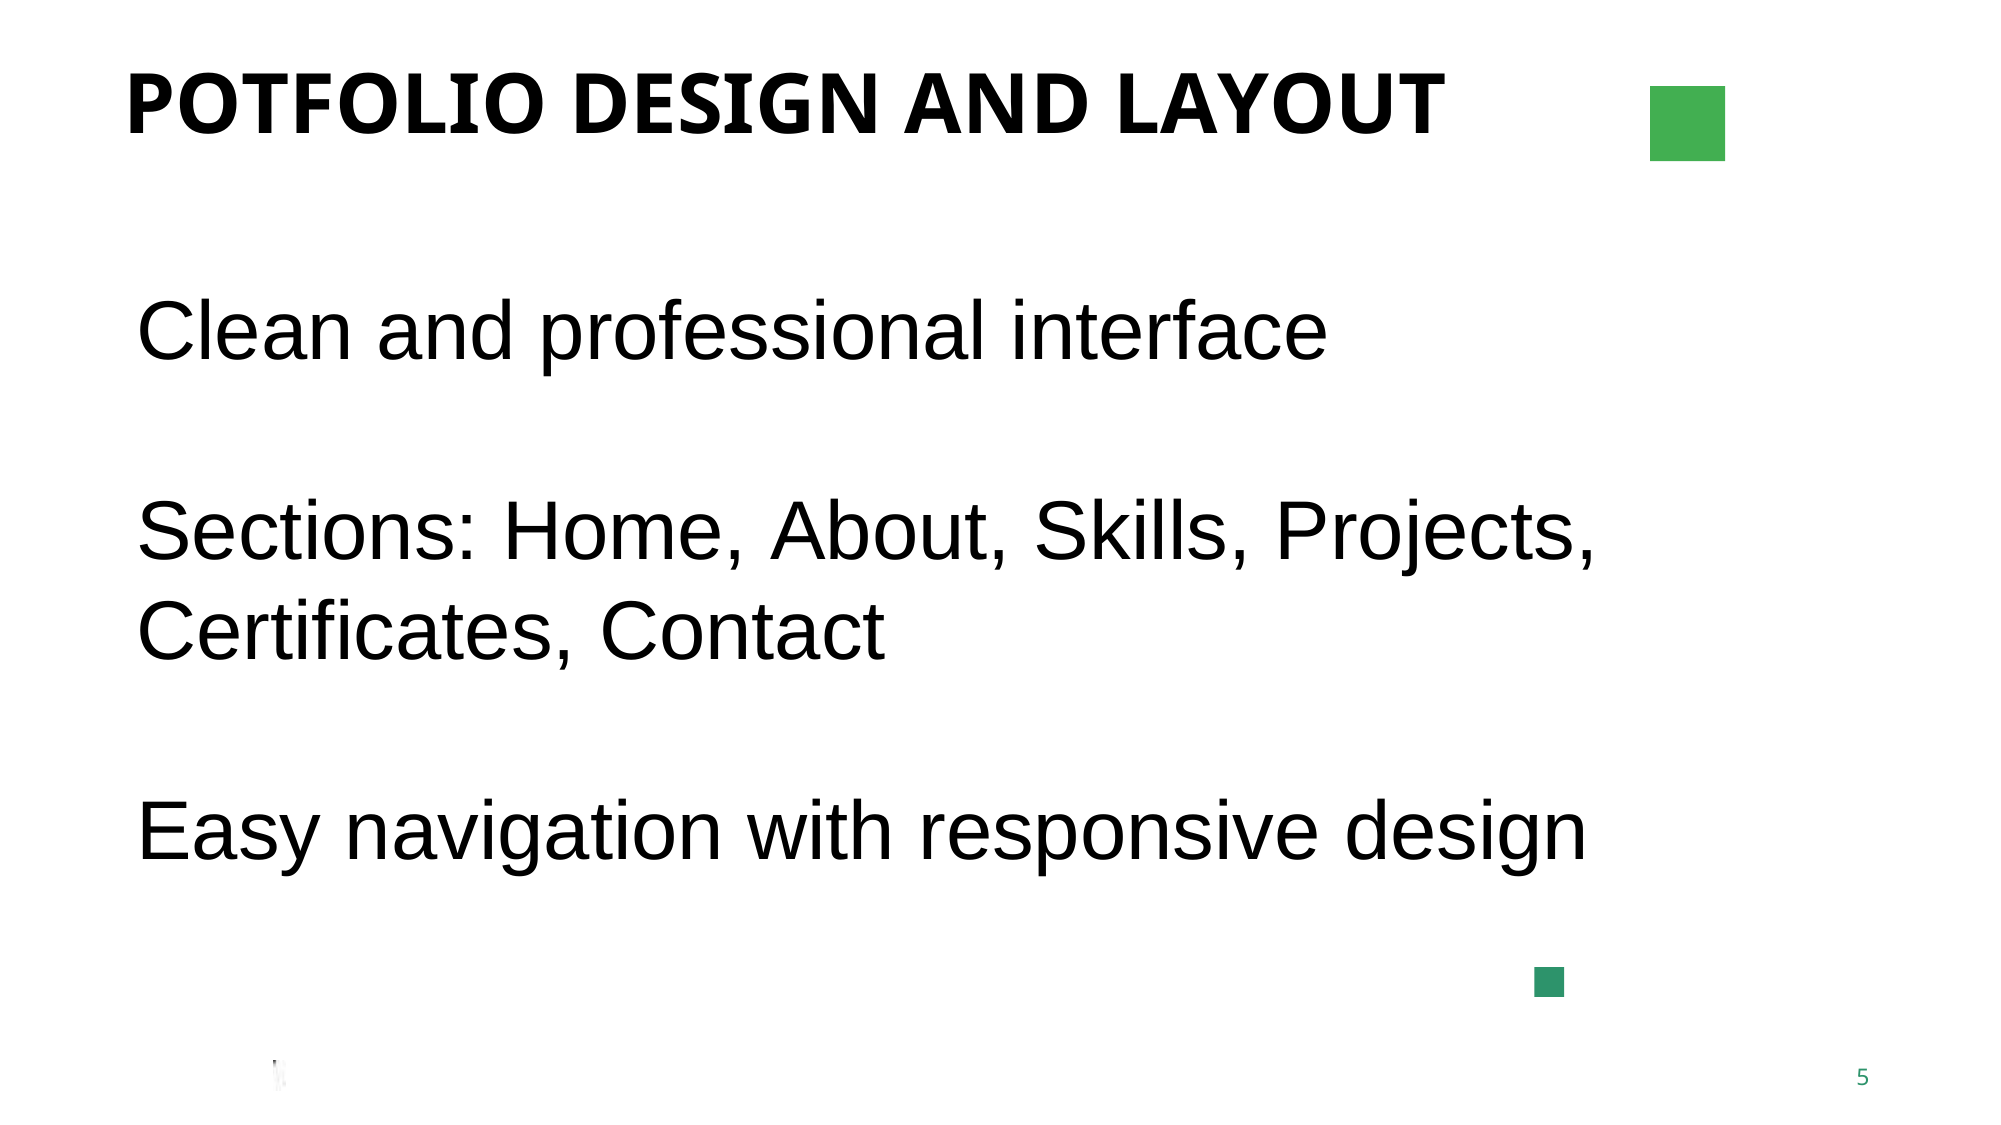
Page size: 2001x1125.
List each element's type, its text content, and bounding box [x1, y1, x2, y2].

text_box [1534, 967, 1565, 997]
text_box 5 [1849, 1061, 1888, 1094]
text_box [1650, 86, 1726, 162]
text_box POTFOLIO DESIGN AND LAYOUT [121, 47, 1565, 151]
picture [273, 1060, 286, 1091]
text_box Clean and professional interface Sections: Home, About, Skills, Projects, Certificates, Contact Easy navigation with responsive design [121, 260, 1801, 897]
